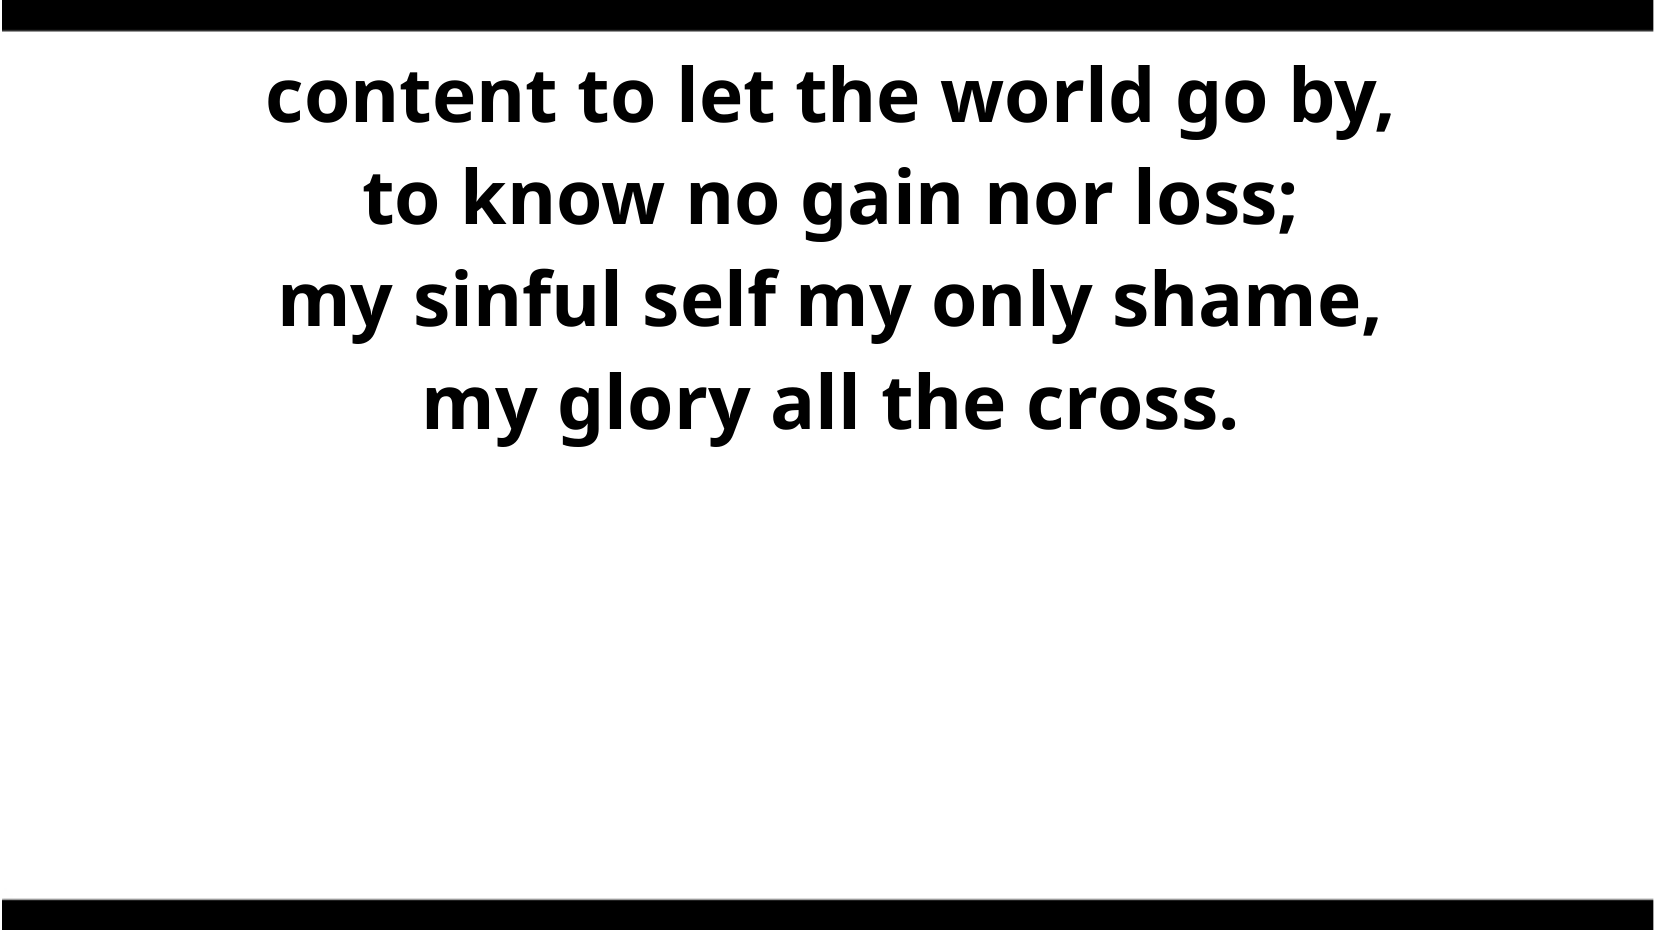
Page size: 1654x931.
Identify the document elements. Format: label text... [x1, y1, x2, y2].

text_box content to let the world go by, to know no gain nor loss; my sinful self my only shame, my glory all the cross. [96, 34, 1567, 466]
picture [2, 0, 1654, 930]
